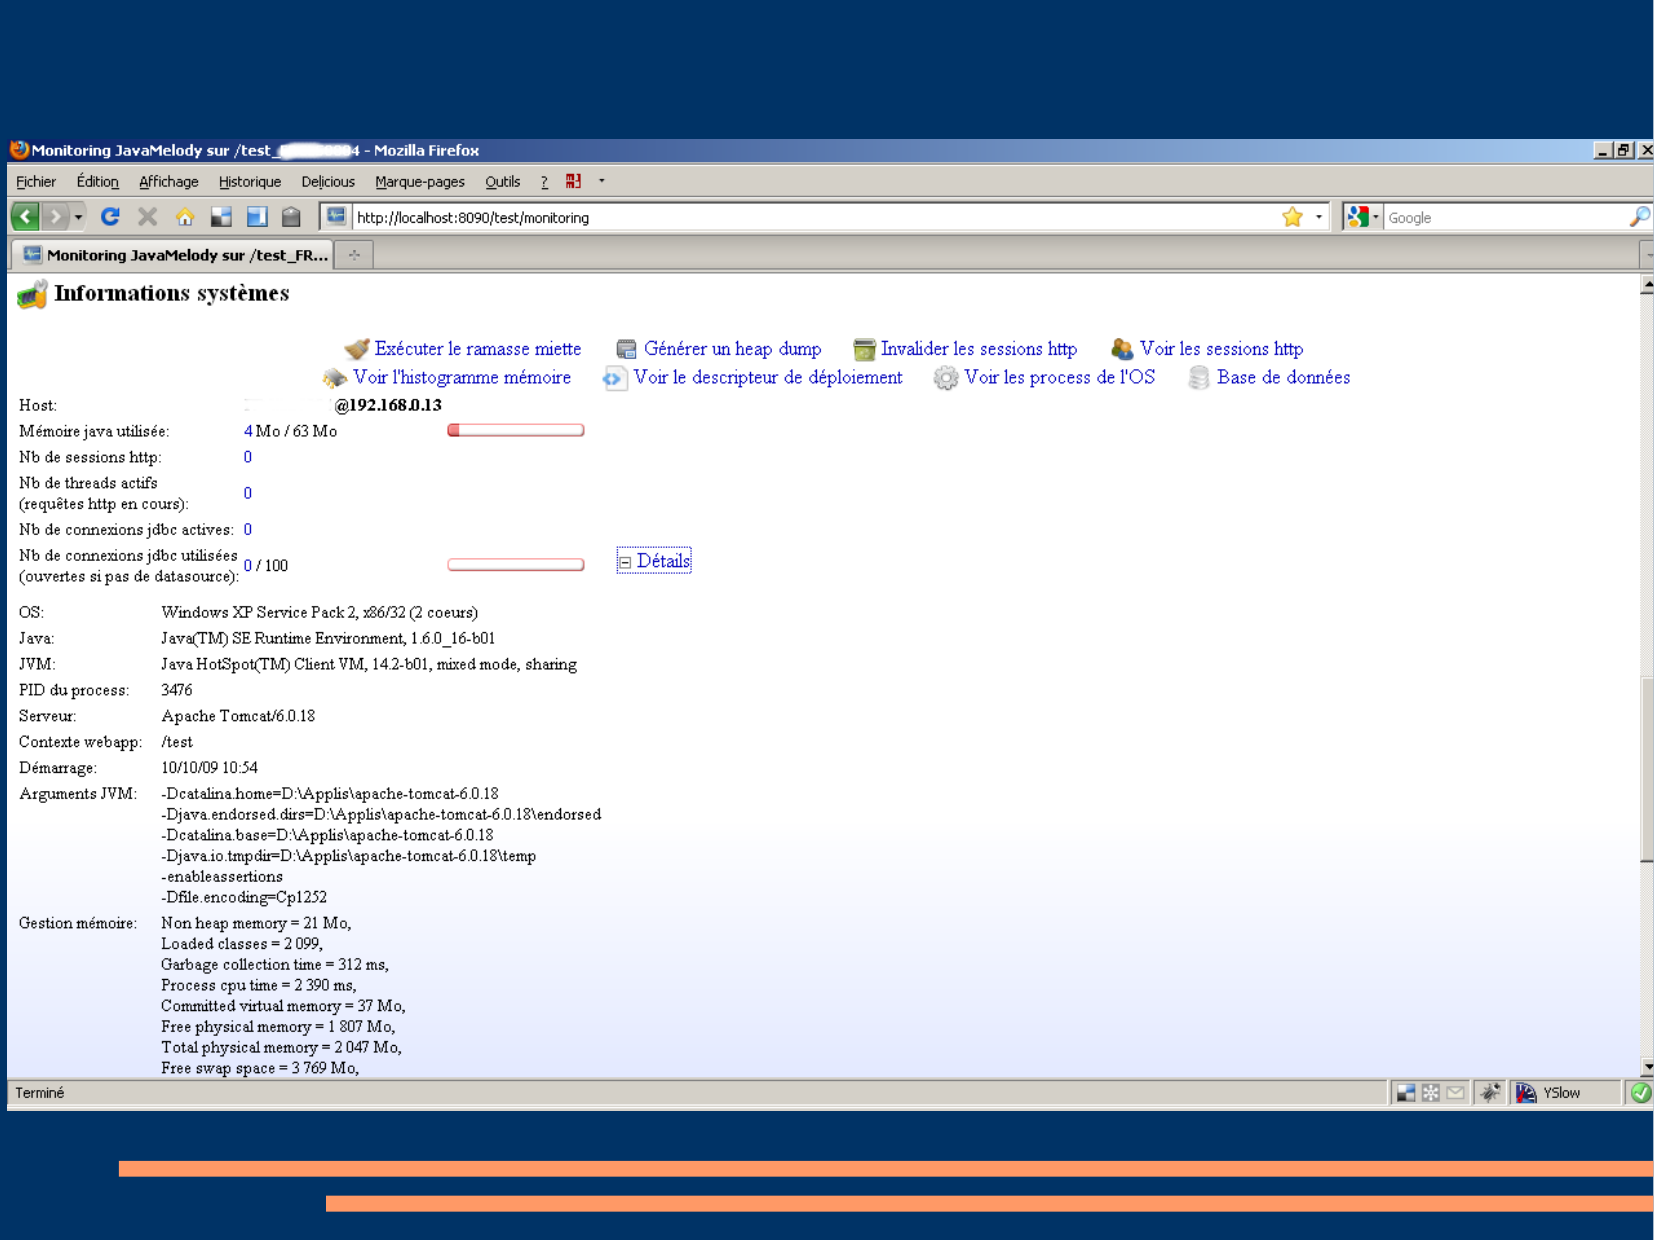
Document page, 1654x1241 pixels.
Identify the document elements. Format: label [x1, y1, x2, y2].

picture [7, 139, 1654, 1111]
